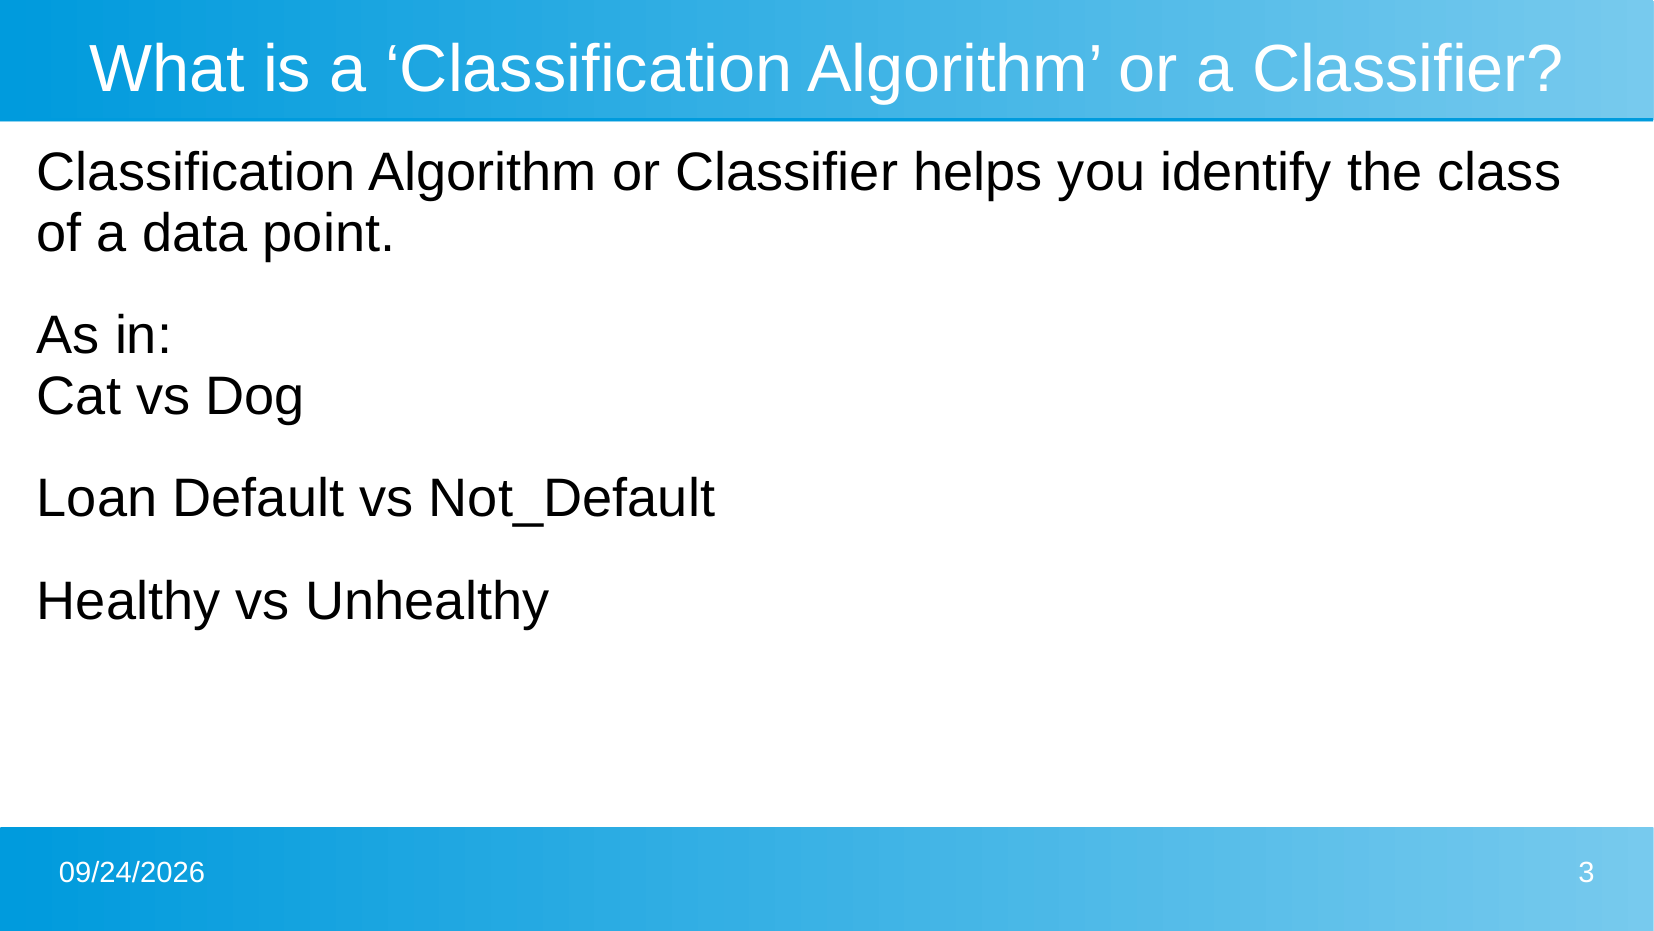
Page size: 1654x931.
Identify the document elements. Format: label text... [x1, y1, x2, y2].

title What is a ‘Classification Algorithm’ or a Classifier? [59, 29, 1595, 108]
text_box Classification Algorithm or Classifier helps you identify the class of a data point. As in: Cat vs Dog Loan Default vs Not_Default Healthy vs Unhealthy [21, 134, 1613, 820]
